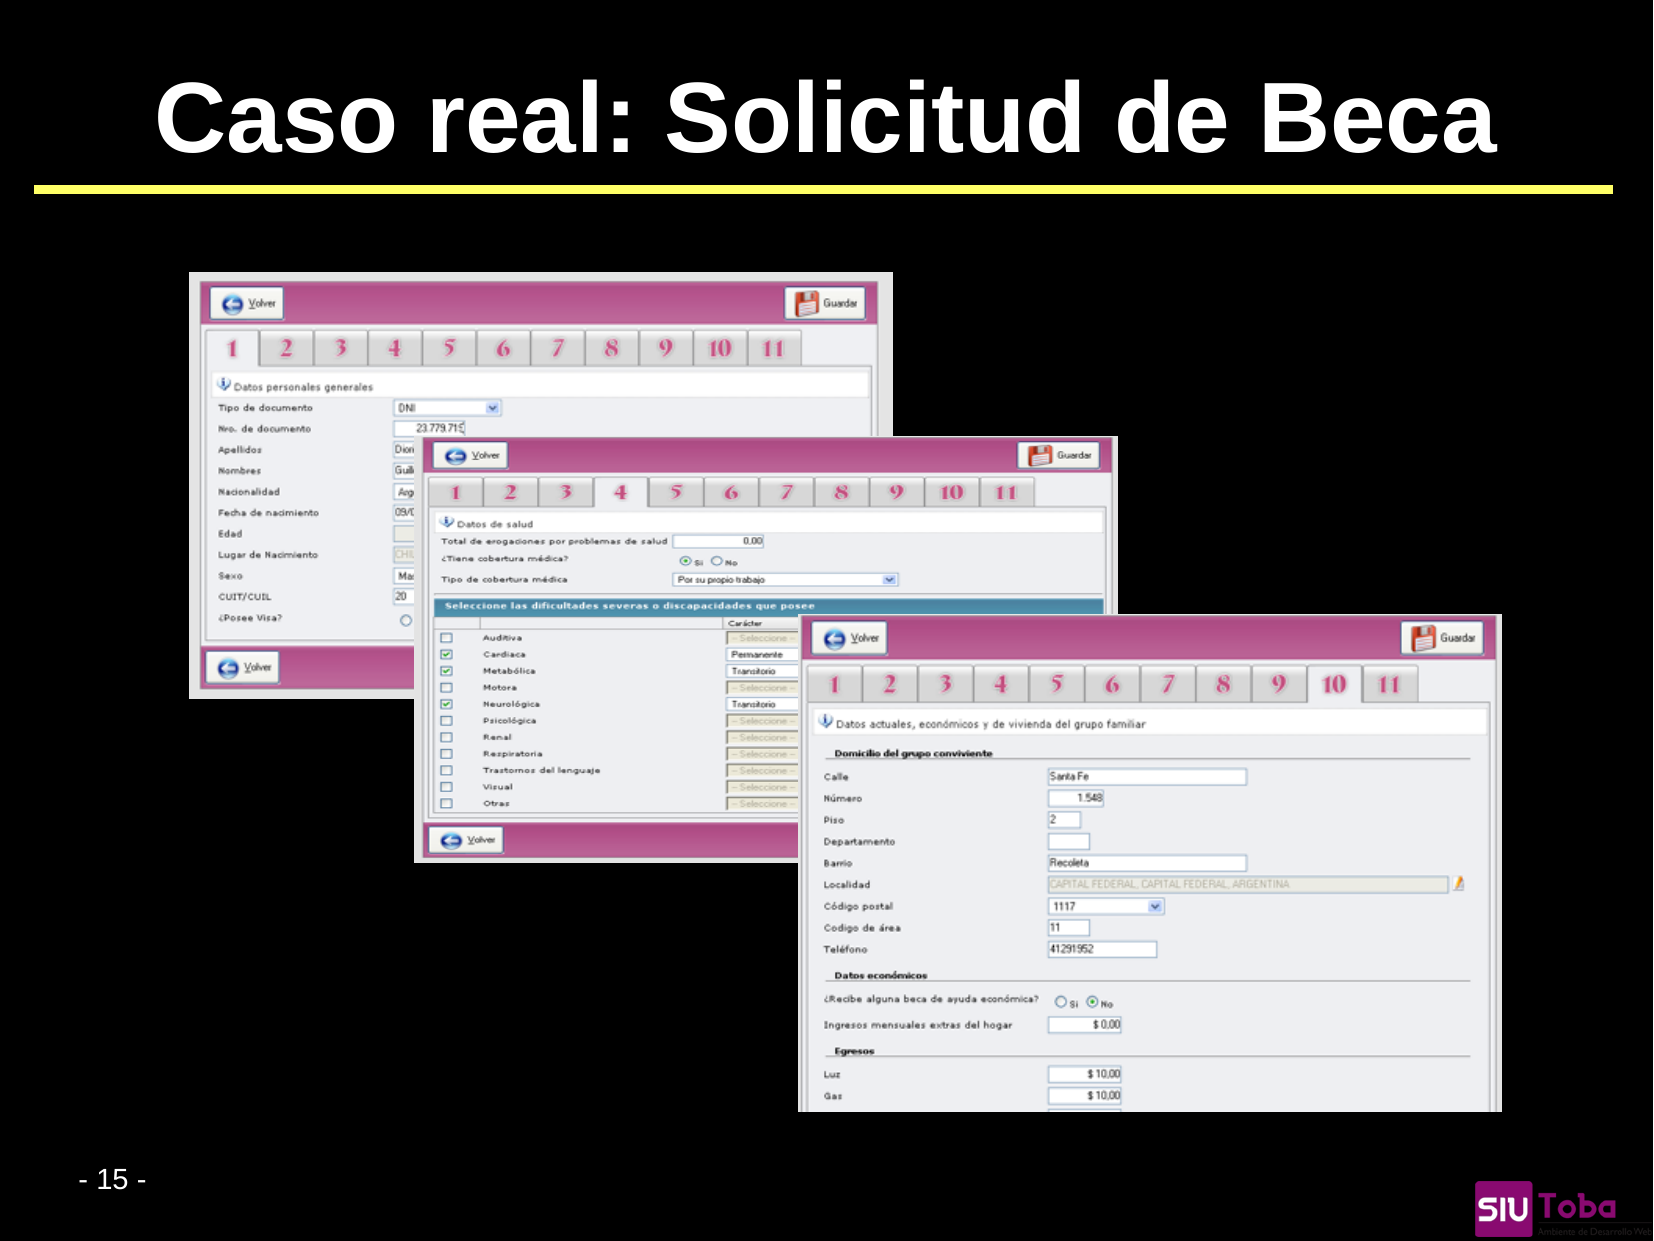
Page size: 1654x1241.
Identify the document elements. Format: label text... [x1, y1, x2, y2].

picture [189, 272, 1502, 1112]
picture [1475, 1181, 1652, 1237]
title Caso real: Solicitud de Beca [58, 47, 1594, 188]
